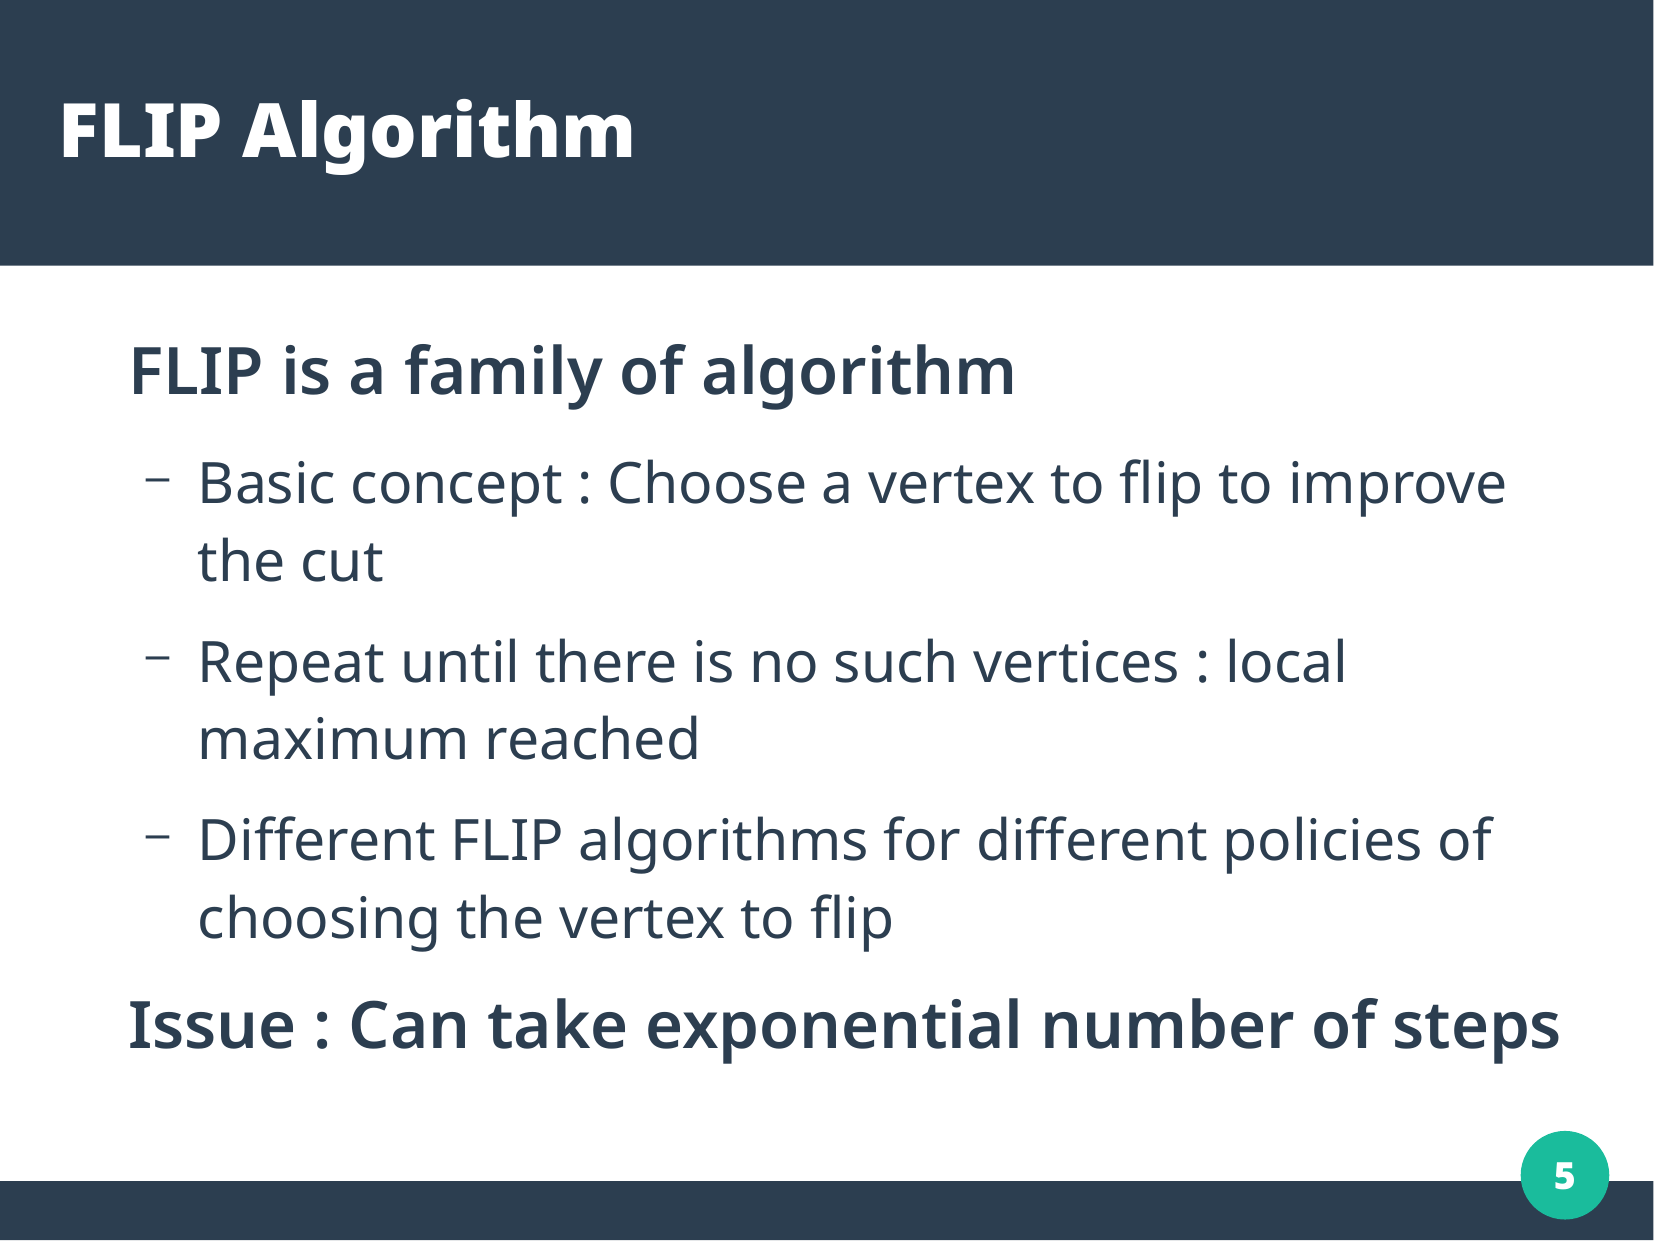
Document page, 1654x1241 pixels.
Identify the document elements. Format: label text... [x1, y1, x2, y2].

list FLIP is a family of algorithm Basic concept : Choose a vertex to flip to improve the cut Repeat until there is no such vertices : local maximum reached Different FLIP algorithms for different policies of choosing the vertex to flip Issue : Can take exponential number of steps [59, 324, 1595, 1152]
title FLIP Algorithm [59, 49, 1595, 207]
